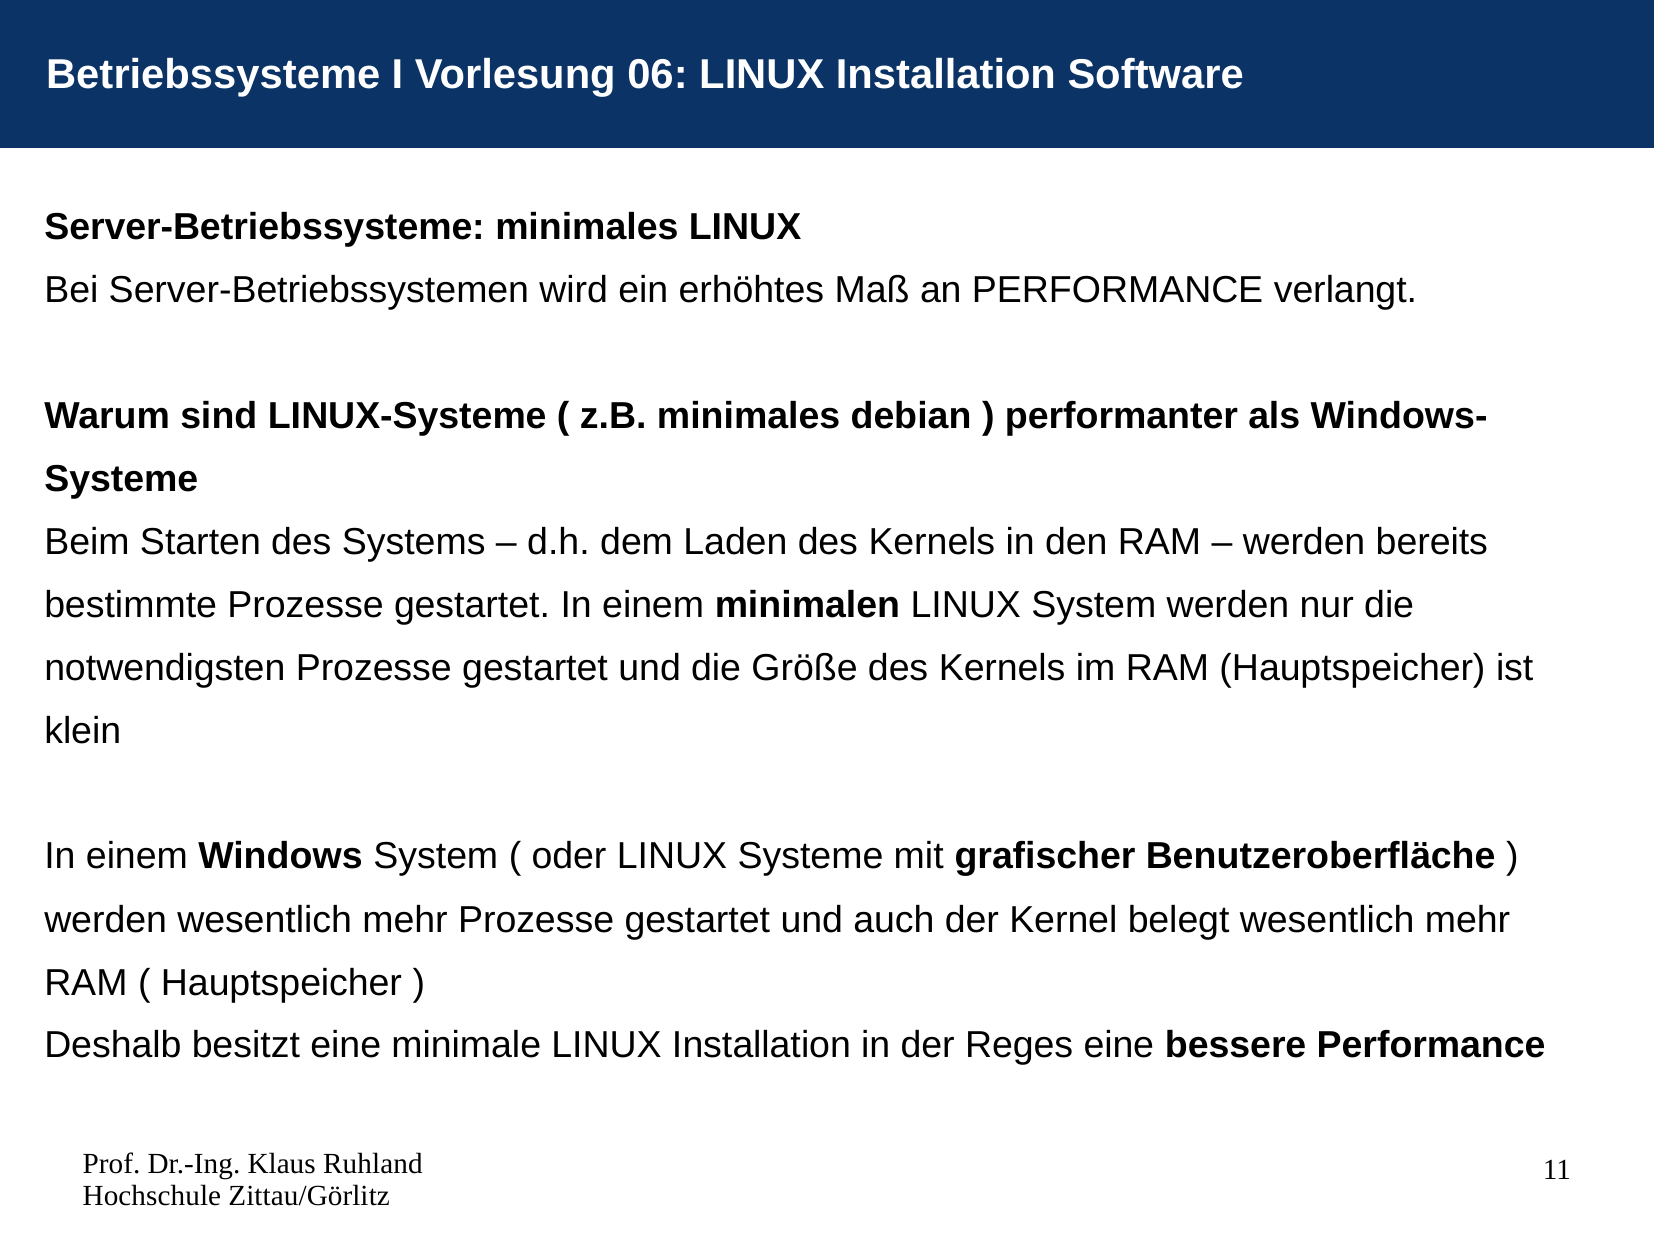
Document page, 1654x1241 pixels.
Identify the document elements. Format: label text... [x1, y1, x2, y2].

text_box Server-Betriebssysteme: minimales LINUX Bei Server-Betriebssystemen wird ein erhöhtes Maß an PERFORMANCE verlangt. Warum sind LINUX-Systeme ( z.B. minimales debian ) performanter als Windows-Systeme Beim Starten des Systems – d.h. dem Laden des Kernels in den RAM – werden bereits bestimmte Prozesse gestartet. In einem minimalen LINUX System werden nur die notwendigsten Prozesse gestartet und die Größe des Kernels im RAM (Hauptspeicher) ist klein In einem Windows System ( oder LINUX Systeme mit grafischer Benutzeroberfläche ) werden wesentlich mehr Prozesse gestartet und auch der Kernel belegt wesentlich mehr RAM ( Hauptspeicher ) Deshalb besitzt eine minimale LINUX Installation in der Reges eine bessere Performance [29, 177, 1565, 1150]
